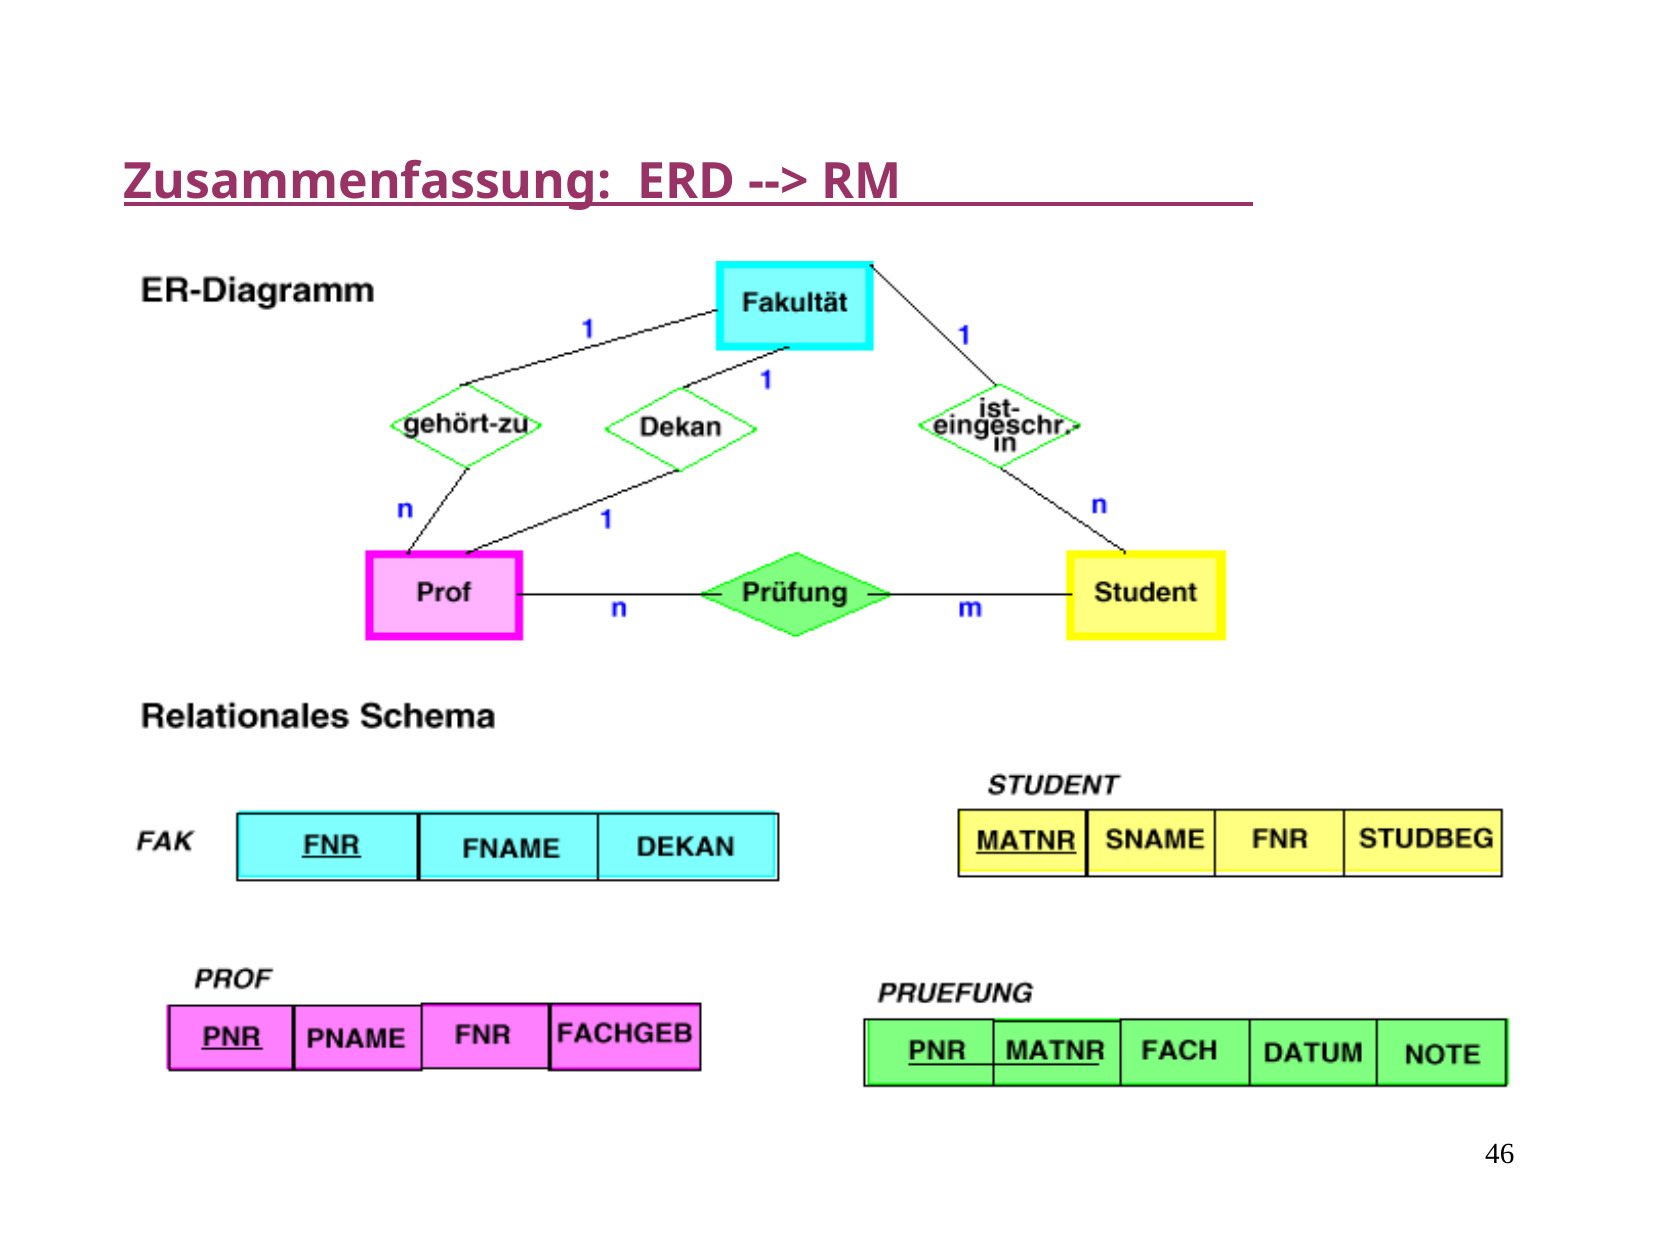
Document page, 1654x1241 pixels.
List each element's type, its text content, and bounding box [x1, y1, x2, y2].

title Zusammenfassung: ERD --> RM [124, 148, 1530, 210]
picture [124, 261, 1530, 1103]
